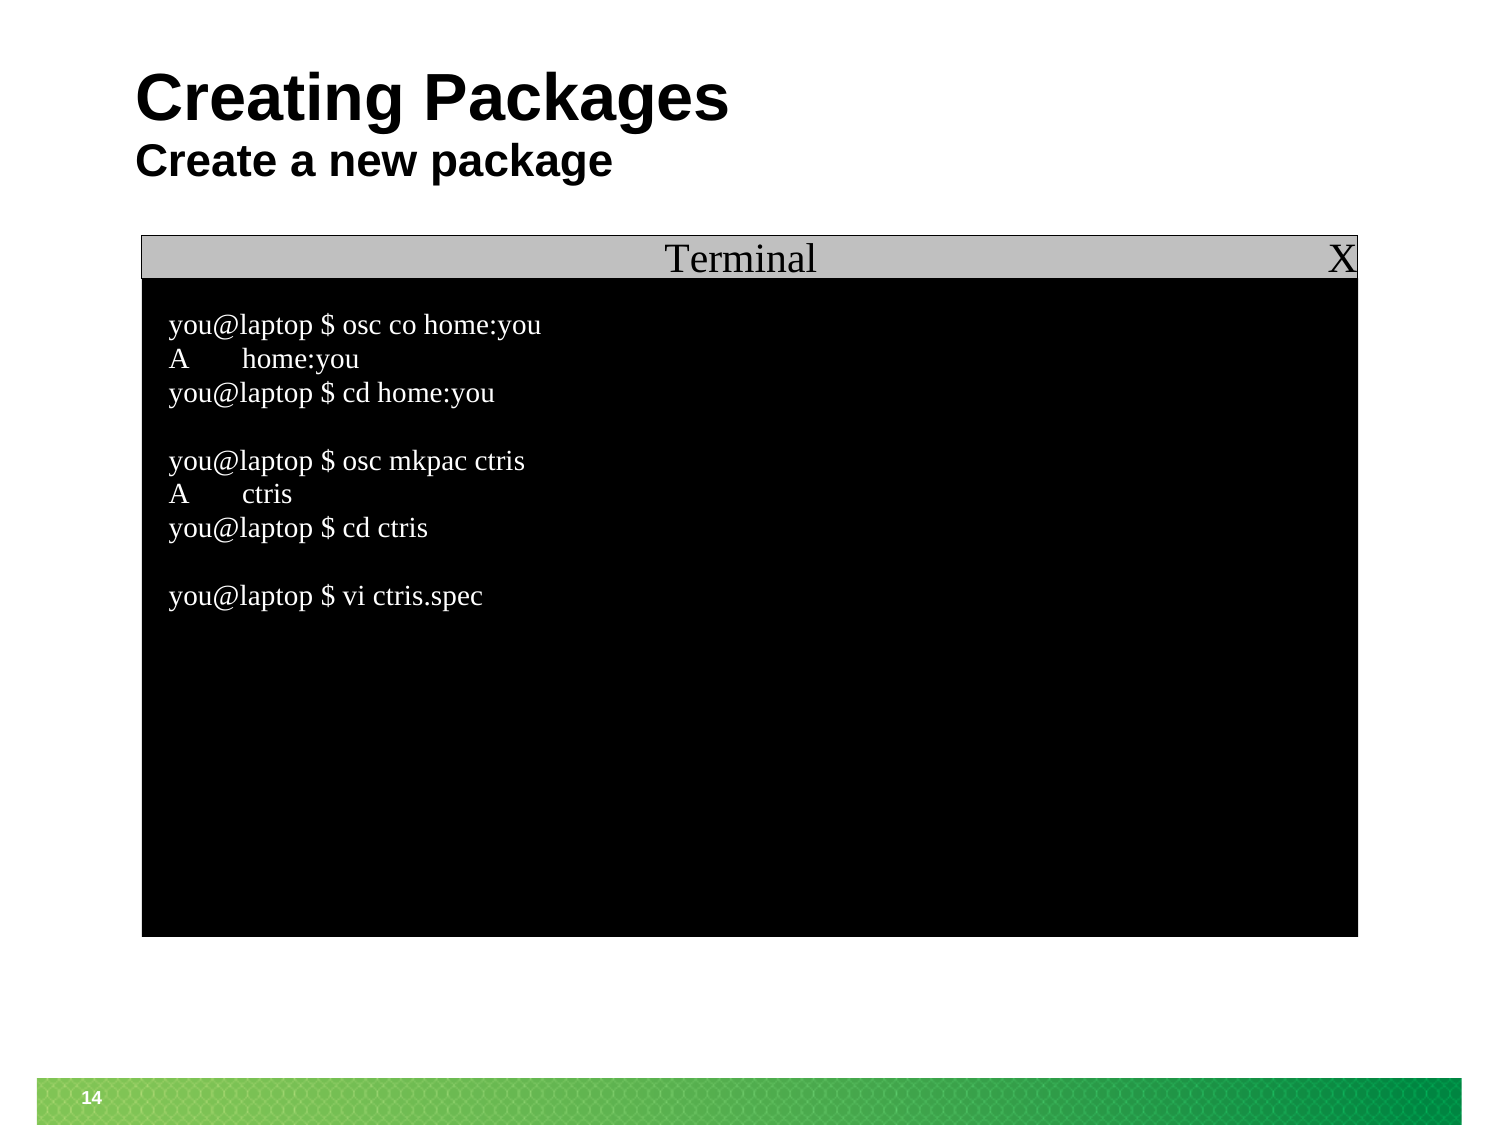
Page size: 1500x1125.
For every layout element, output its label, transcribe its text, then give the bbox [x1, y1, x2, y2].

picture [36, 1078, 1462, 1125]
text_box [141, 278, 1359, 937]
title Creating Packages Create a new package [135, 41, 1372, 204]
text_box Terminal X [141, 235, 1358, 278]
text_box you@laptop $ osc co home:you A home:you you@laptop $ cd home:you you@laptop $ osc mkpac ctris A ctris you@laptop $ cd ctris you@laptop $ vi ctris.spec [168, 307, 1335, 919]
